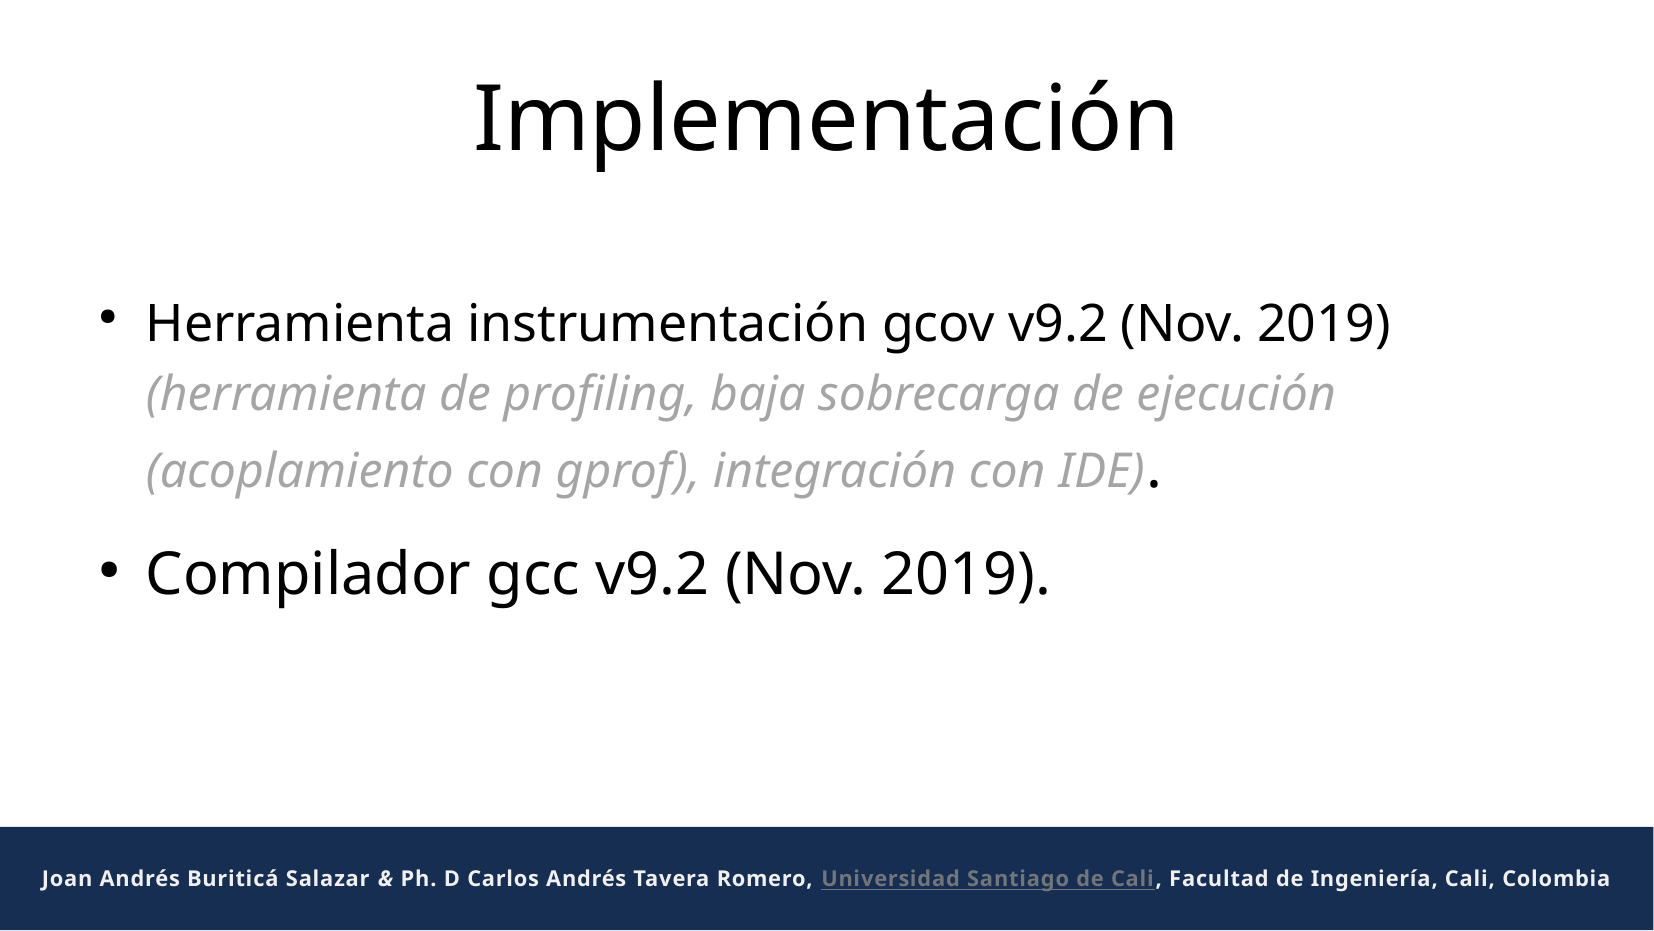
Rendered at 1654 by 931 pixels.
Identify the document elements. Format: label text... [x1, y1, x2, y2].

list Herramienta instrumentación gcov v9.2 (Nov. 2019) (herramienta de profiling, baja sobrecarga de ejecución (acoplamiento con gprof), integración con IDE). Compilador gcc v9.2 (Nov. 2019). [82, 171, 1571, 616]
title Implementación [82, 37, 1571, 171]
